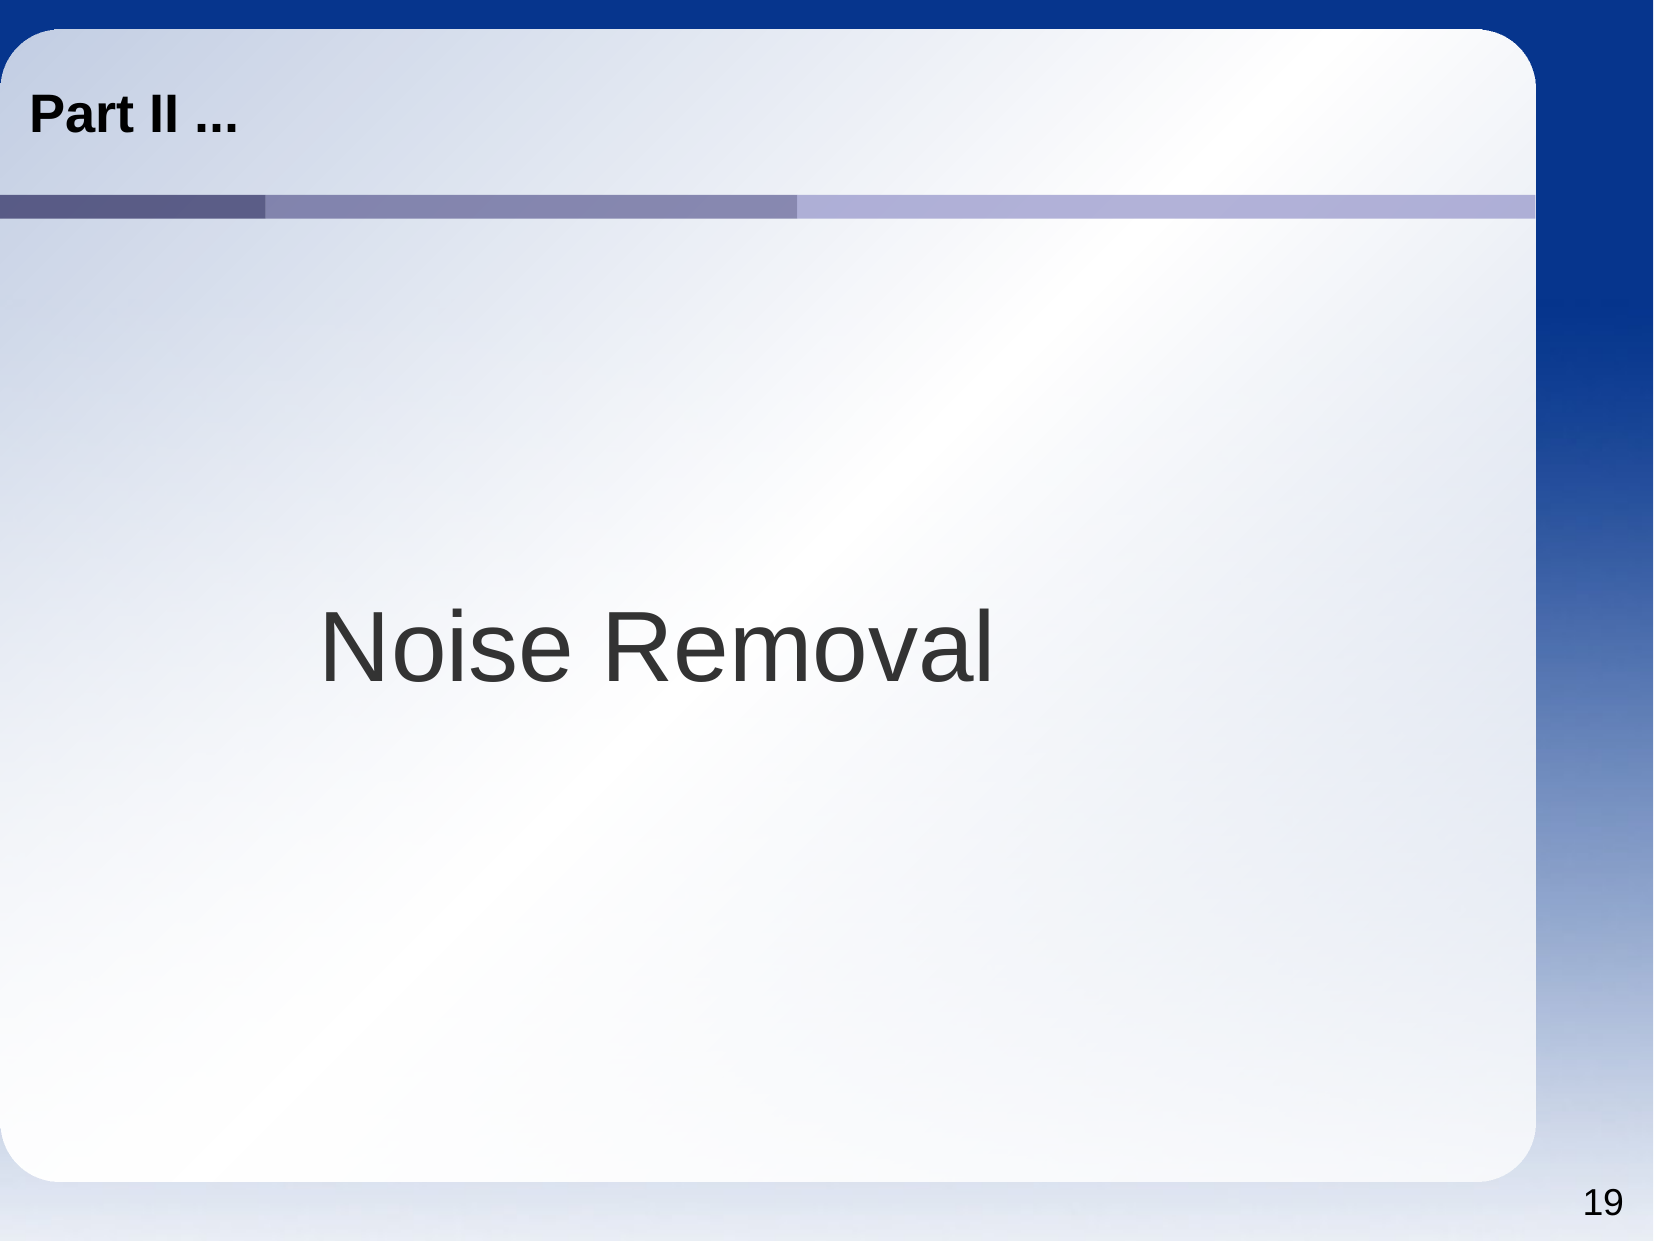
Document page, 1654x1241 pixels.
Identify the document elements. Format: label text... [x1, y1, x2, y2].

title Part II ... [29, 49, 1506, 178]
picture [0, 0, 1654, 1241]
list Noise Removal [177, 590, 1270, 857]
